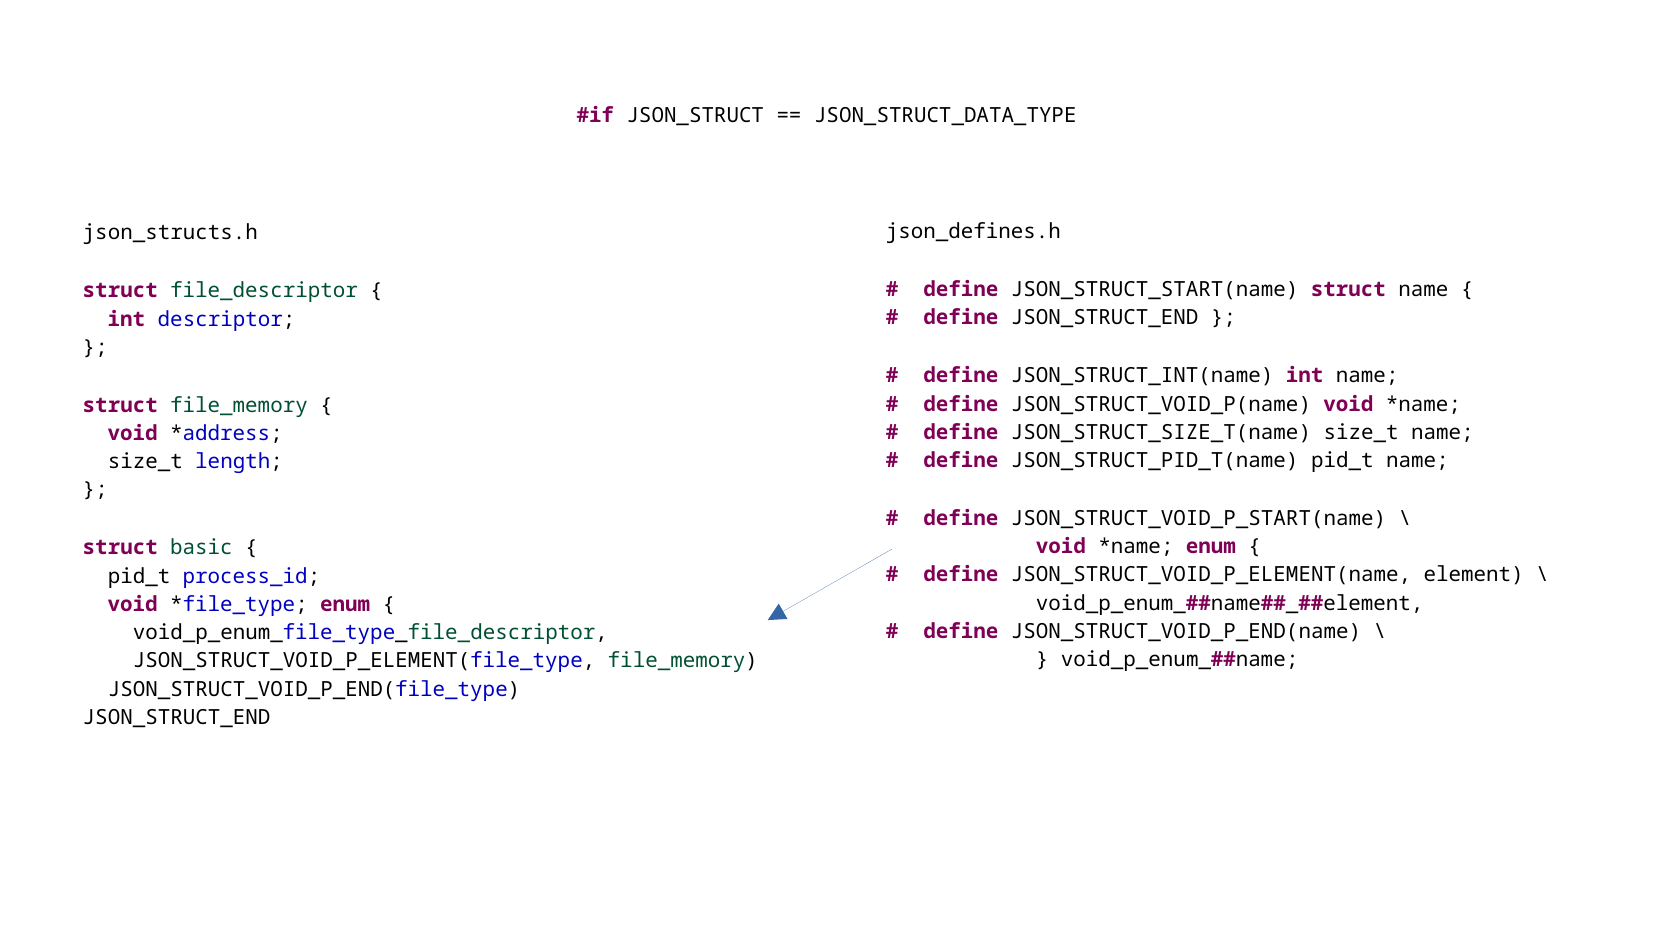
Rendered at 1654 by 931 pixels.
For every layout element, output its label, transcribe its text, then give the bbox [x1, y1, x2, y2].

list json_defines.h # define JSON_STRUCT_START(name) struct name { # define JSON_STRUCT_END }; # define JSON_STRUCT_INT(name) int name; # define JSON_STRUCT_VOID_P(name) void *name; # define JSON_STRUCT_SIZE_T(name) size_t name; # define JSON_STRUCT_PID_T(name) pid_t name; # define JSON_STRUCT_VOID_P_START(name) \ void *name; enum { # define JSON_STRUCT_VOID_P_ELEMENT(name, element) \ void_p_enum_##name##_##element, # define JSON_STRUCT_VOID_P_END(name) \ } void_p_enum_##name; [885, 216, 1571, 756]
title #if JSON_STRUCT == JSON_STRUCT_DATA_TYPE [82, 37, 1571, 193]
list json_structs.h struct file_descriptor { int descriptor; }; struct file_memory { void *address; size_t length; }; struct basic { pid_t process_id; void *file_type; enum { void_p_enum_file_type_file_descriptor, JSON_STRUCT_VOID_P_ELEMENT(file_type, file_memory) JSON_STRUCT_VOID_P_END(file_type) JSON_STRUCT_END [82, 217, 827, 758]
